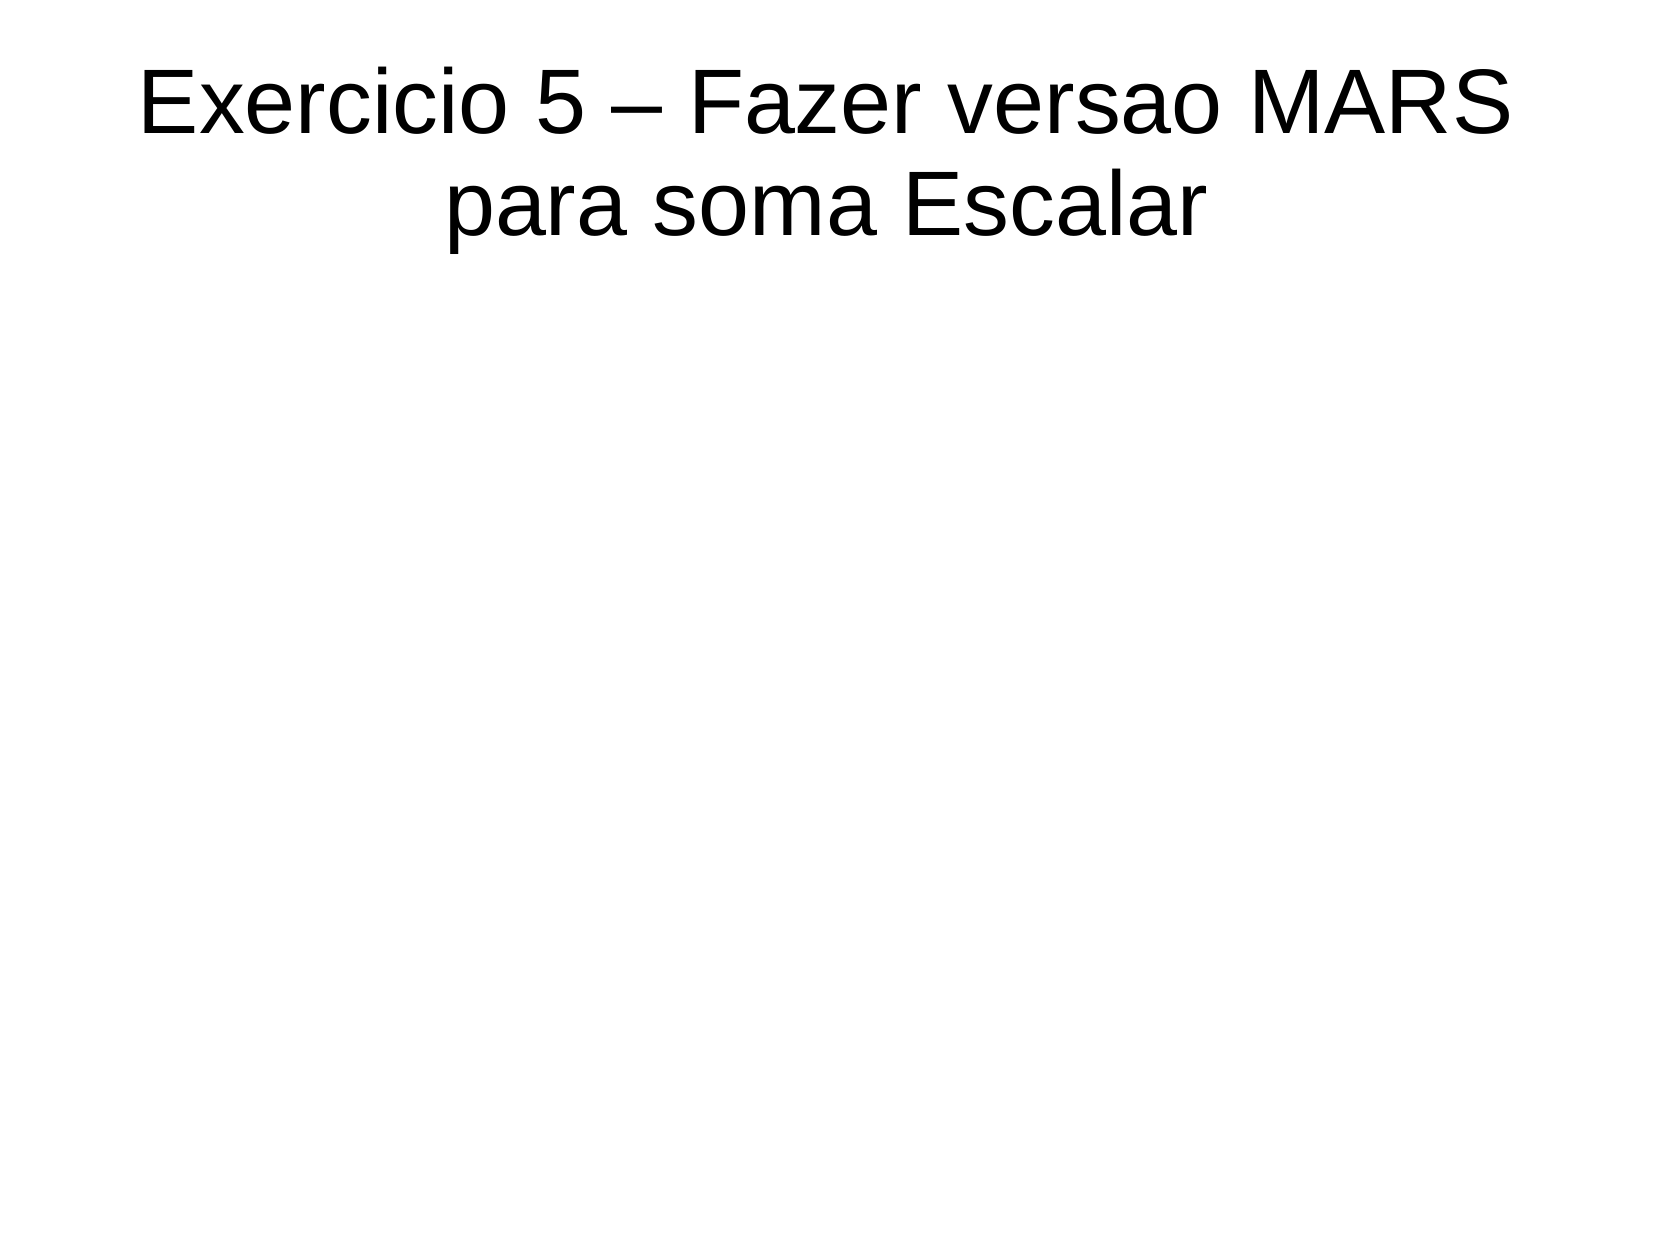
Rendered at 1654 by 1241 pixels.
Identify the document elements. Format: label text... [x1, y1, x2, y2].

title Exercicio 5 – Fazer versao MARS para soma Escalar [82, 49, 1571, 257]
